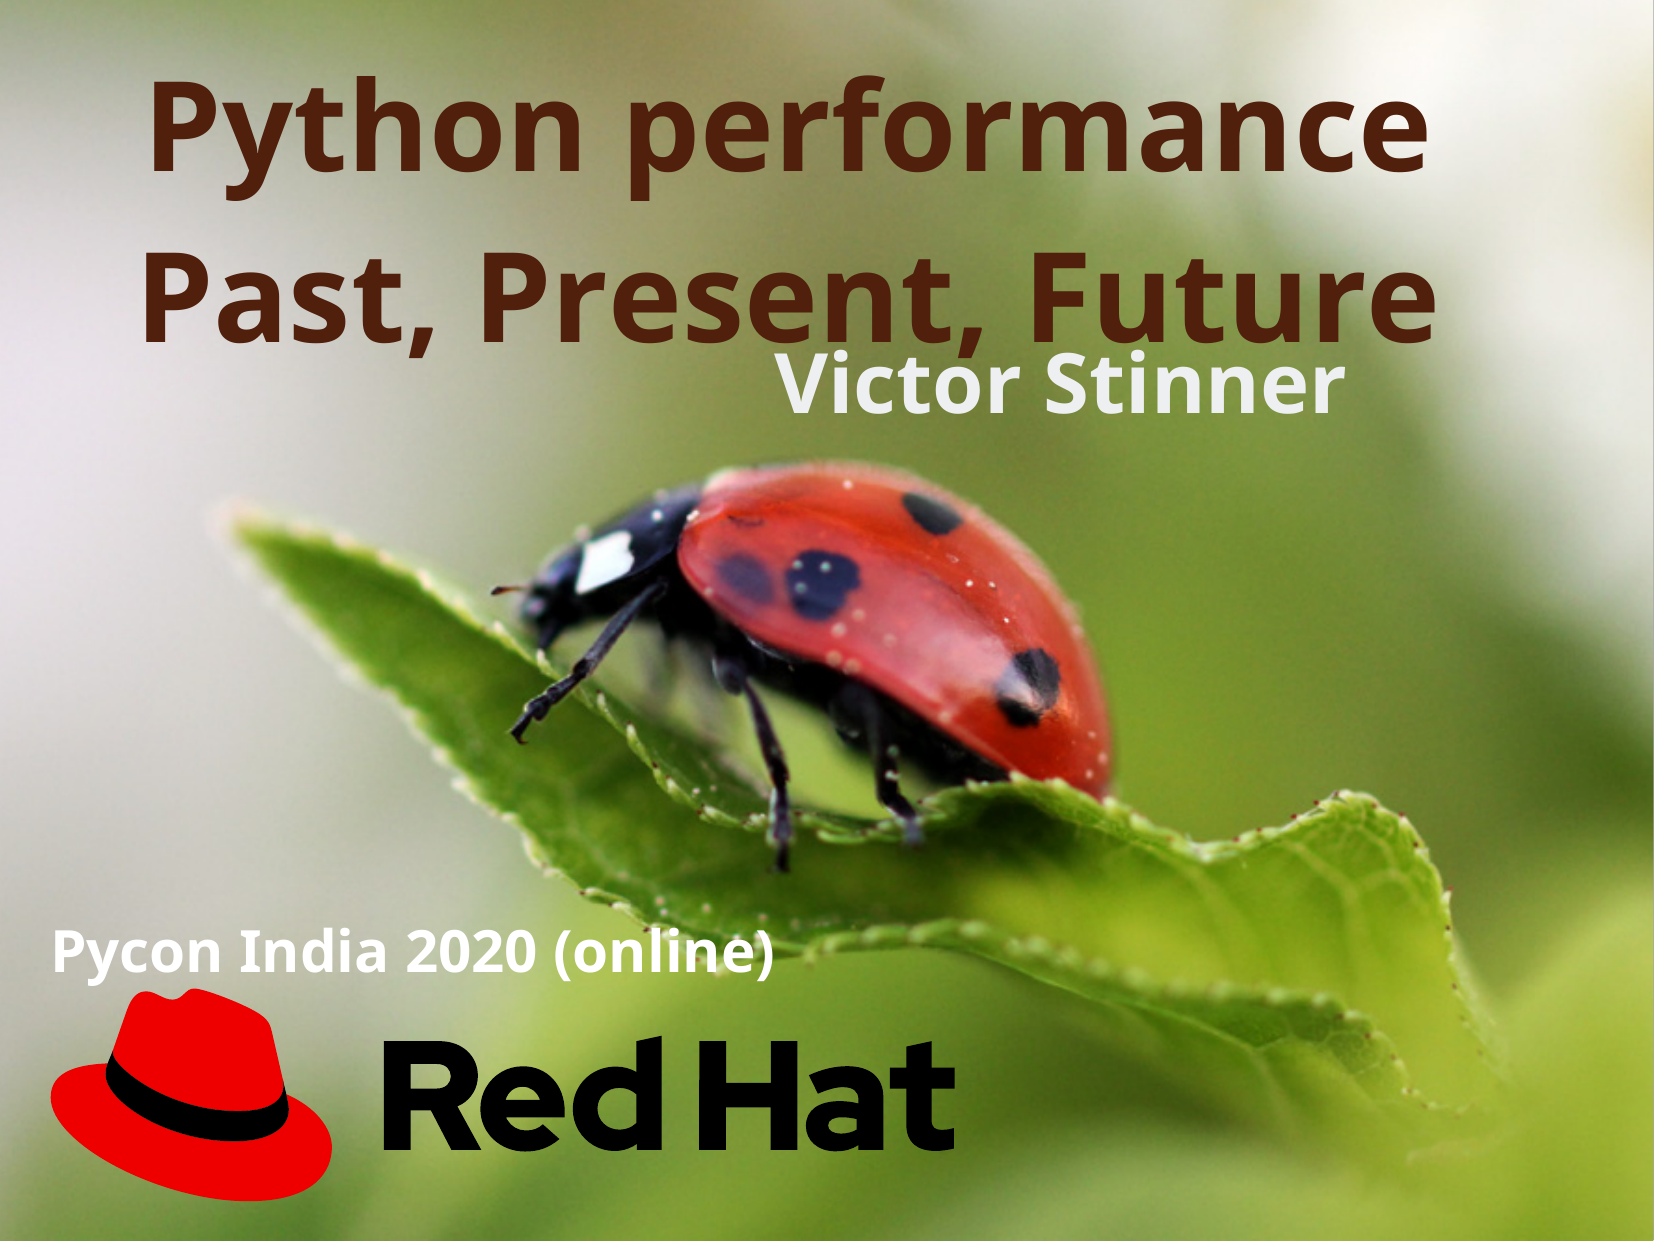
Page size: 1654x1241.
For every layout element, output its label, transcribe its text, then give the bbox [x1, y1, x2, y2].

text_box Victor Stinner [759, 325, 1403, 426]
subtitle Pycon India 2020 (online) [0, 912, 930, 988]
picture [0, 0, 1654, 1241]
text_box Python performance Past, Present, Future [9, 37, 1568, 325]
